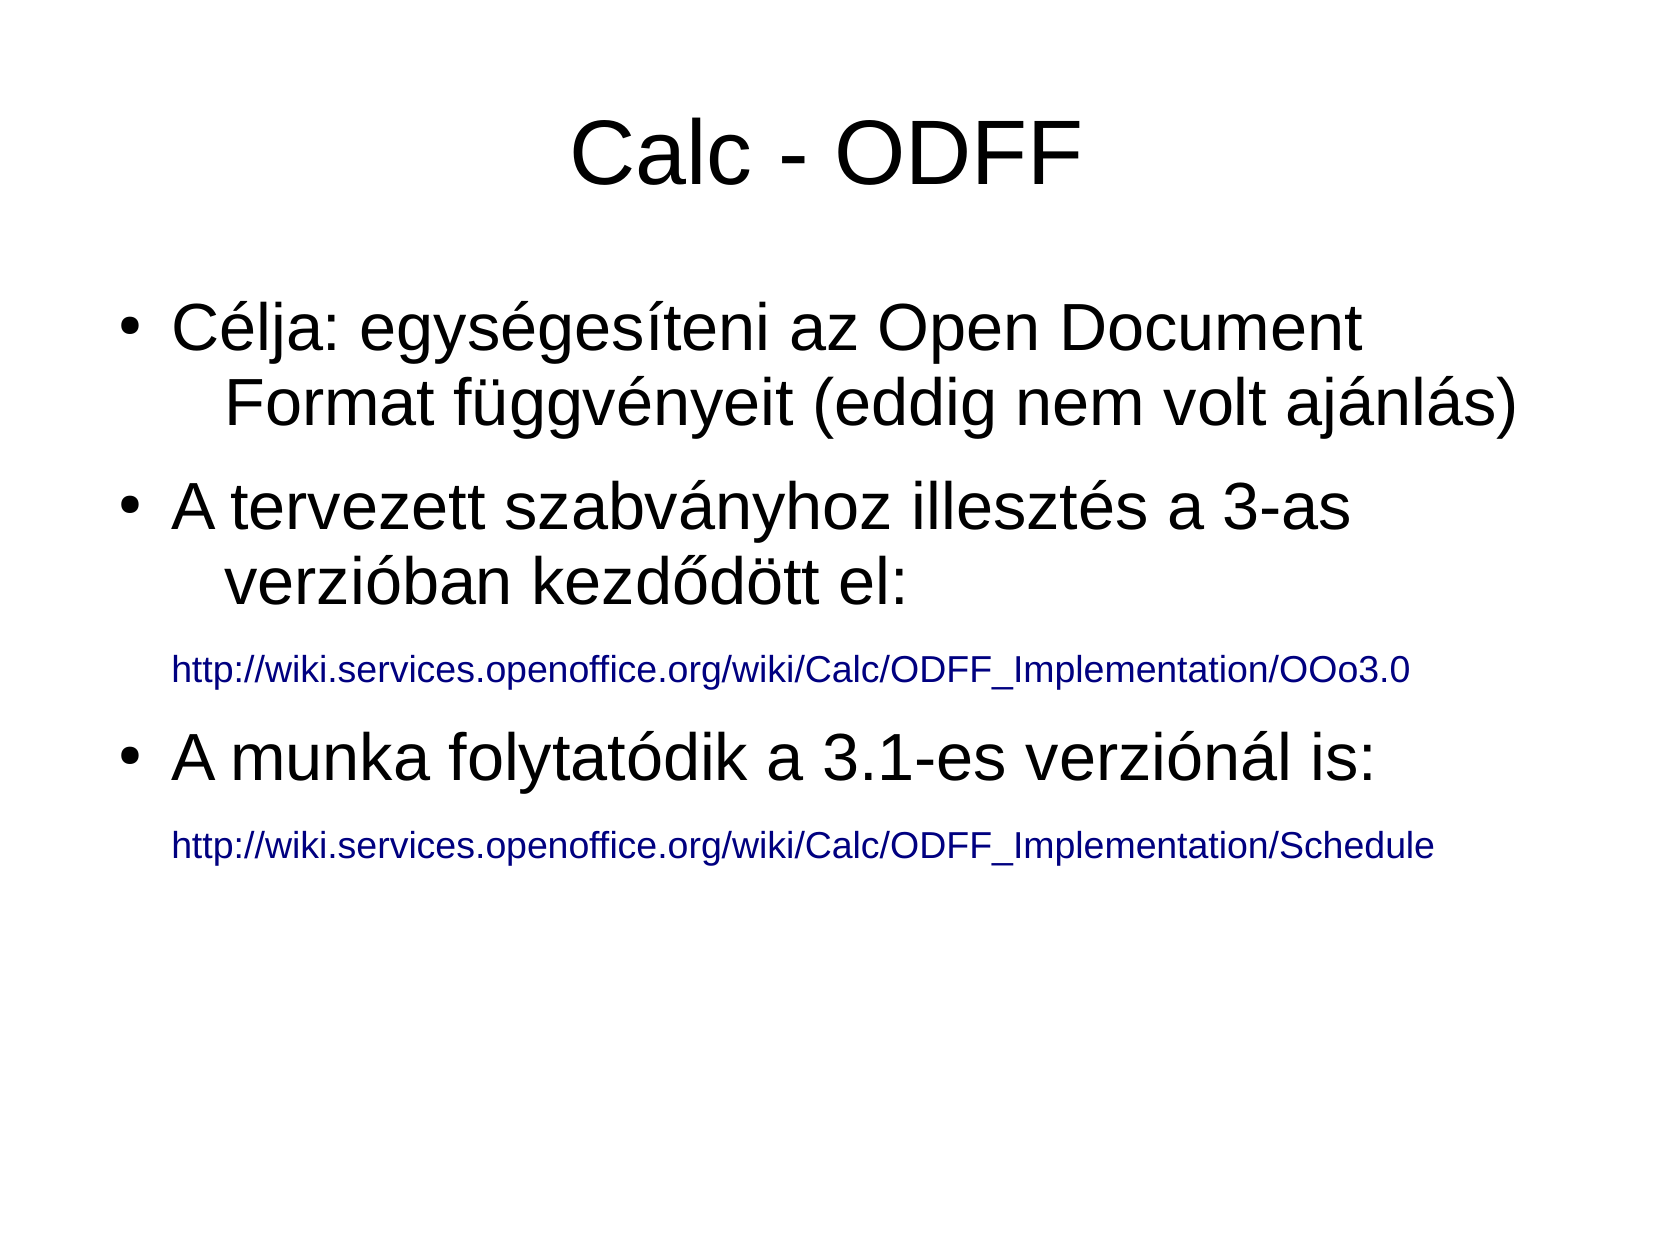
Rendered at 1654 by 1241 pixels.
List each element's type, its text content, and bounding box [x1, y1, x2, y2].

list Célja: egységesíteni az Open Document Format függvényeit (eddig nem volt ajánlás) A tervezett szabványhoz illesztés a 3-as verzióban kezdődött el: http://wiki.services.openoffice.org/wiki/Calc/ODFF_Implementation/OOo3.0 A munka folytatódik a 3.1-es verziónál is: http://wiki.services.openoffice.org/wiki/Calc/ODFF_Implementation/Schedule [82, 290, 1571, 1109]
title Calc - ODFF [82, 49, 1571, 257]
